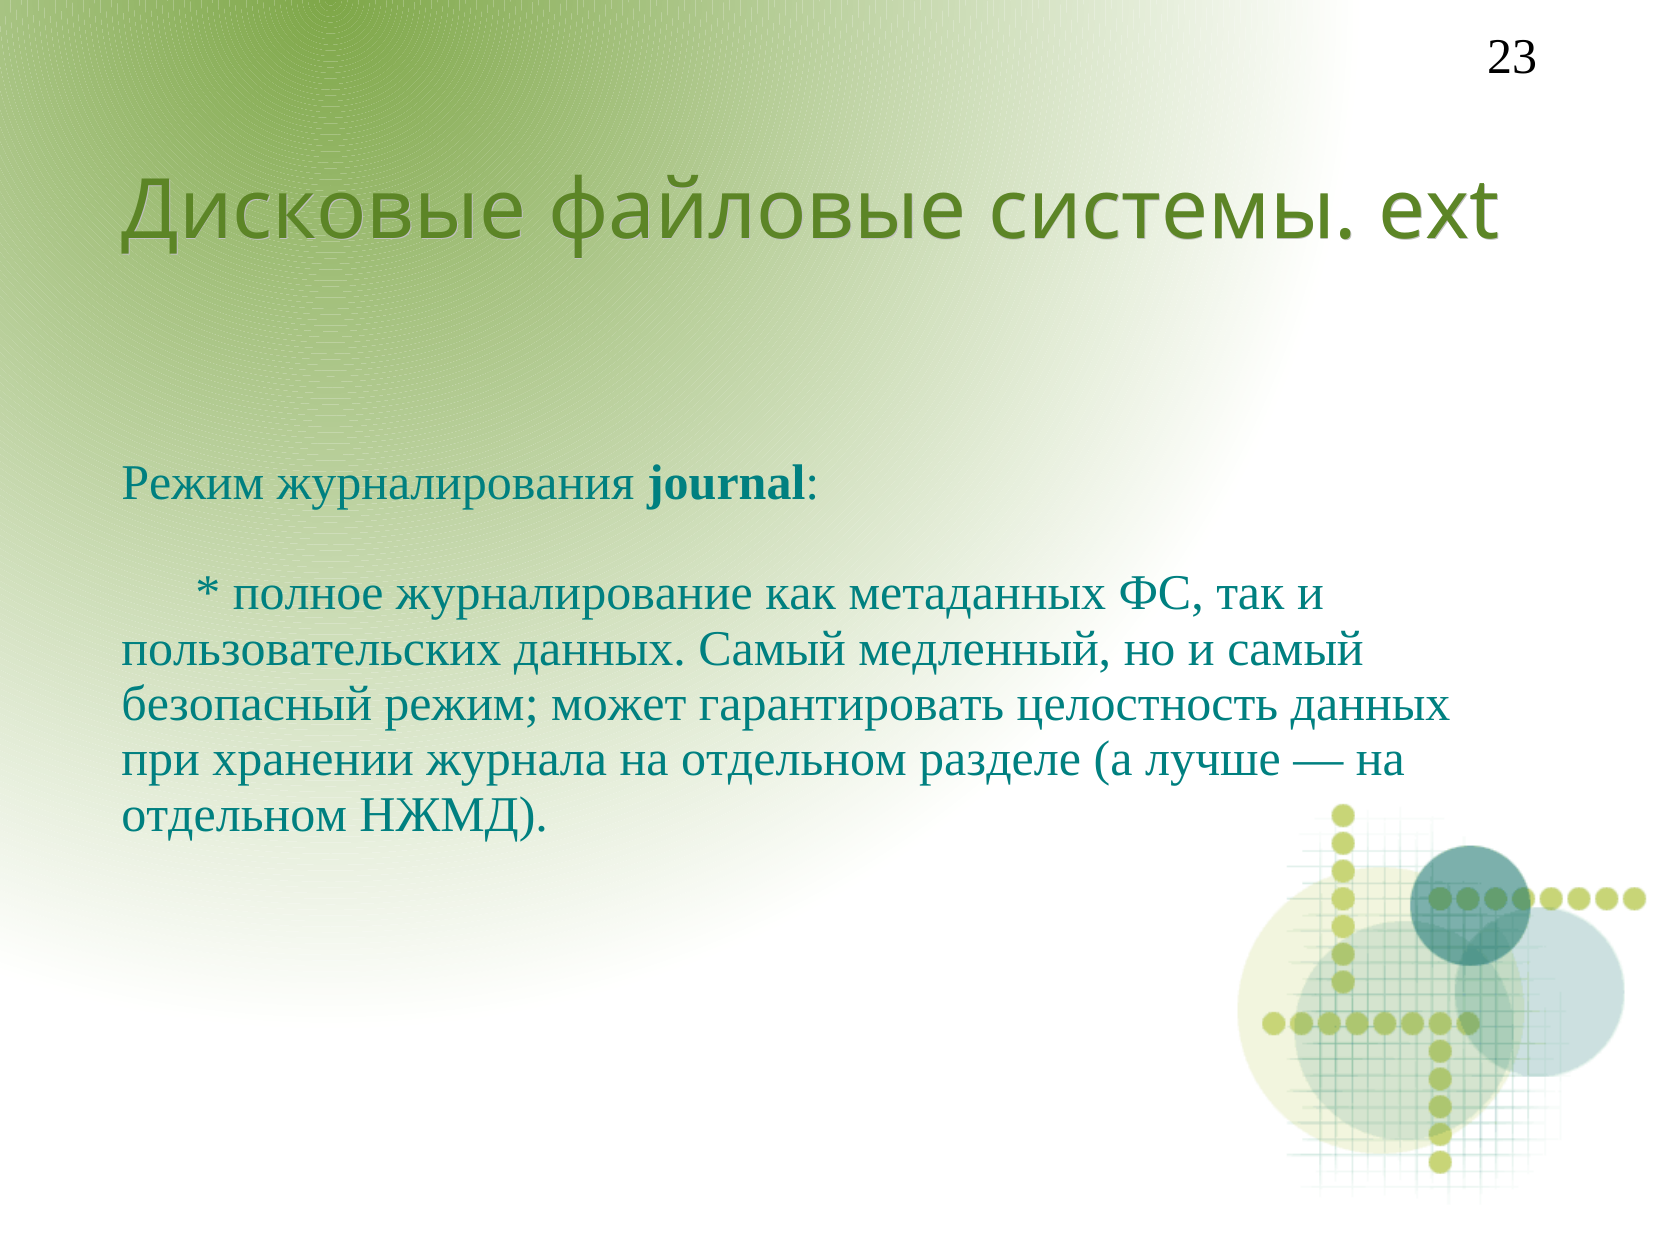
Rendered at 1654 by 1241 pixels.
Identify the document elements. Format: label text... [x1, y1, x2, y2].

picture [1224, 792, 1654, 1211]
title Дисковые файловые системы. ext [121, 102, 1534, 311]
subtitle Режим журналирования journal: * полное журналирование как метаданных ФС, так и пользовательских данных. Самый медленный, но и самый безопасный режим; может гарантировать целостность данных при хранении журнала на отдельном разделе (а лучше — на отдельном НЖМД). [121, 311, 1534, 1067]
text_box <номер> [1498, 29, 1654, 89]
